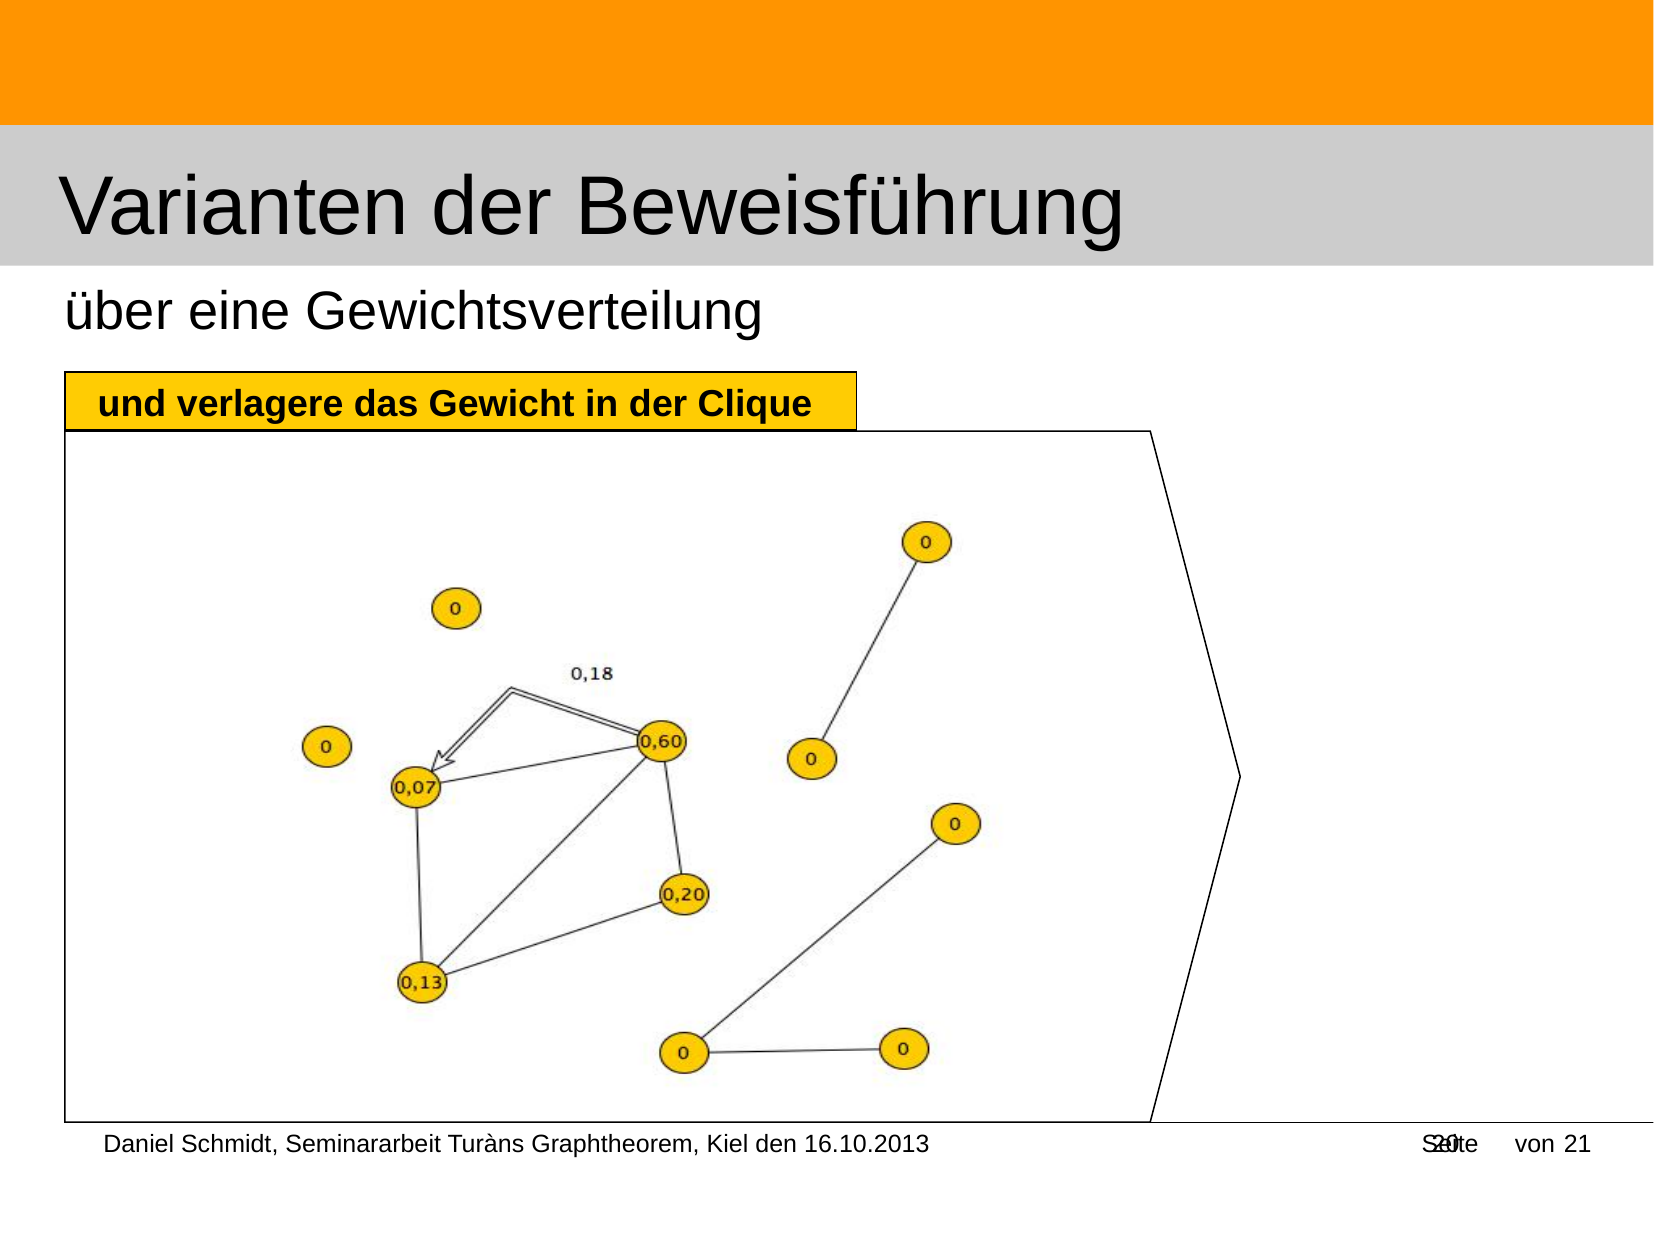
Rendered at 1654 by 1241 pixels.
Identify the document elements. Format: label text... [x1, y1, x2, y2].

text_box und verlagere das Gewicht in der Clique [64, 372, 857, 430]
text_box 21 [1549, 1121, 1654, 1193]
text_box Daniel Schmidt, Seminararbeit Turàns Graphtheorem, Kiel den 16.10.2013 [88, 1122, 975, 1165]
text_box Seite [1406, 1122, 1416, 1165]
text_box [64, 431, 1241, 1123]
text_box <Nummer> [1416, 1122, 1549, 1165]
title Varianten der Beweisführung [50, 143, 1359, 260]
picture [278, 501, 1004, 1093]
title über eine Gewichtsverteilung [56, 238, 1365, 349]
